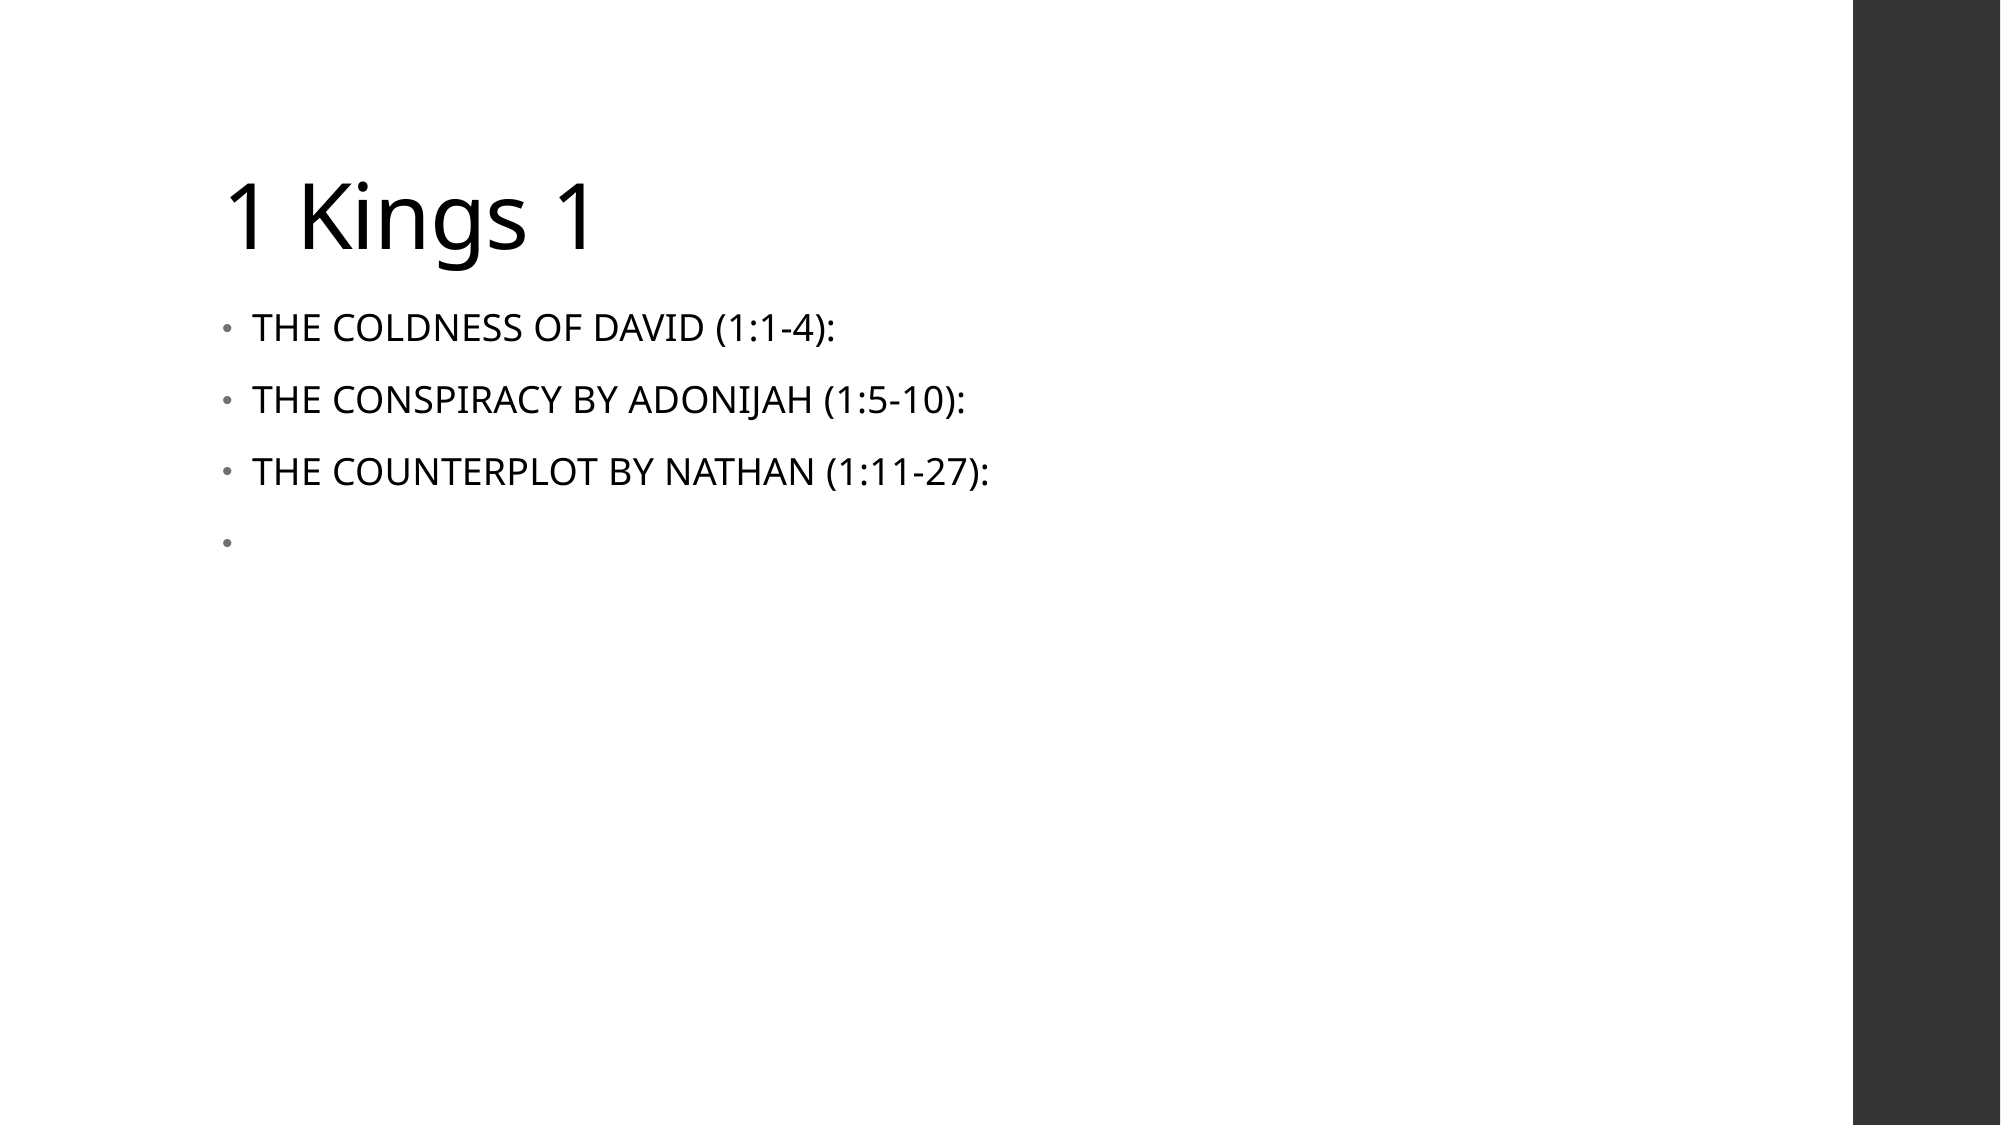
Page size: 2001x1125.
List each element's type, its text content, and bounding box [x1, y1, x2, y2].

list THE COLDNESS OF DAVID (1:1-4): THE CONSPIRACY BY ADONIJAH (1:5-10): THE COUNTERPLOT BY NATHAN (1:11-27): [206, 299, 1617, 1014]
title 1 Kings 1 [206, 60, 1797, 278]
